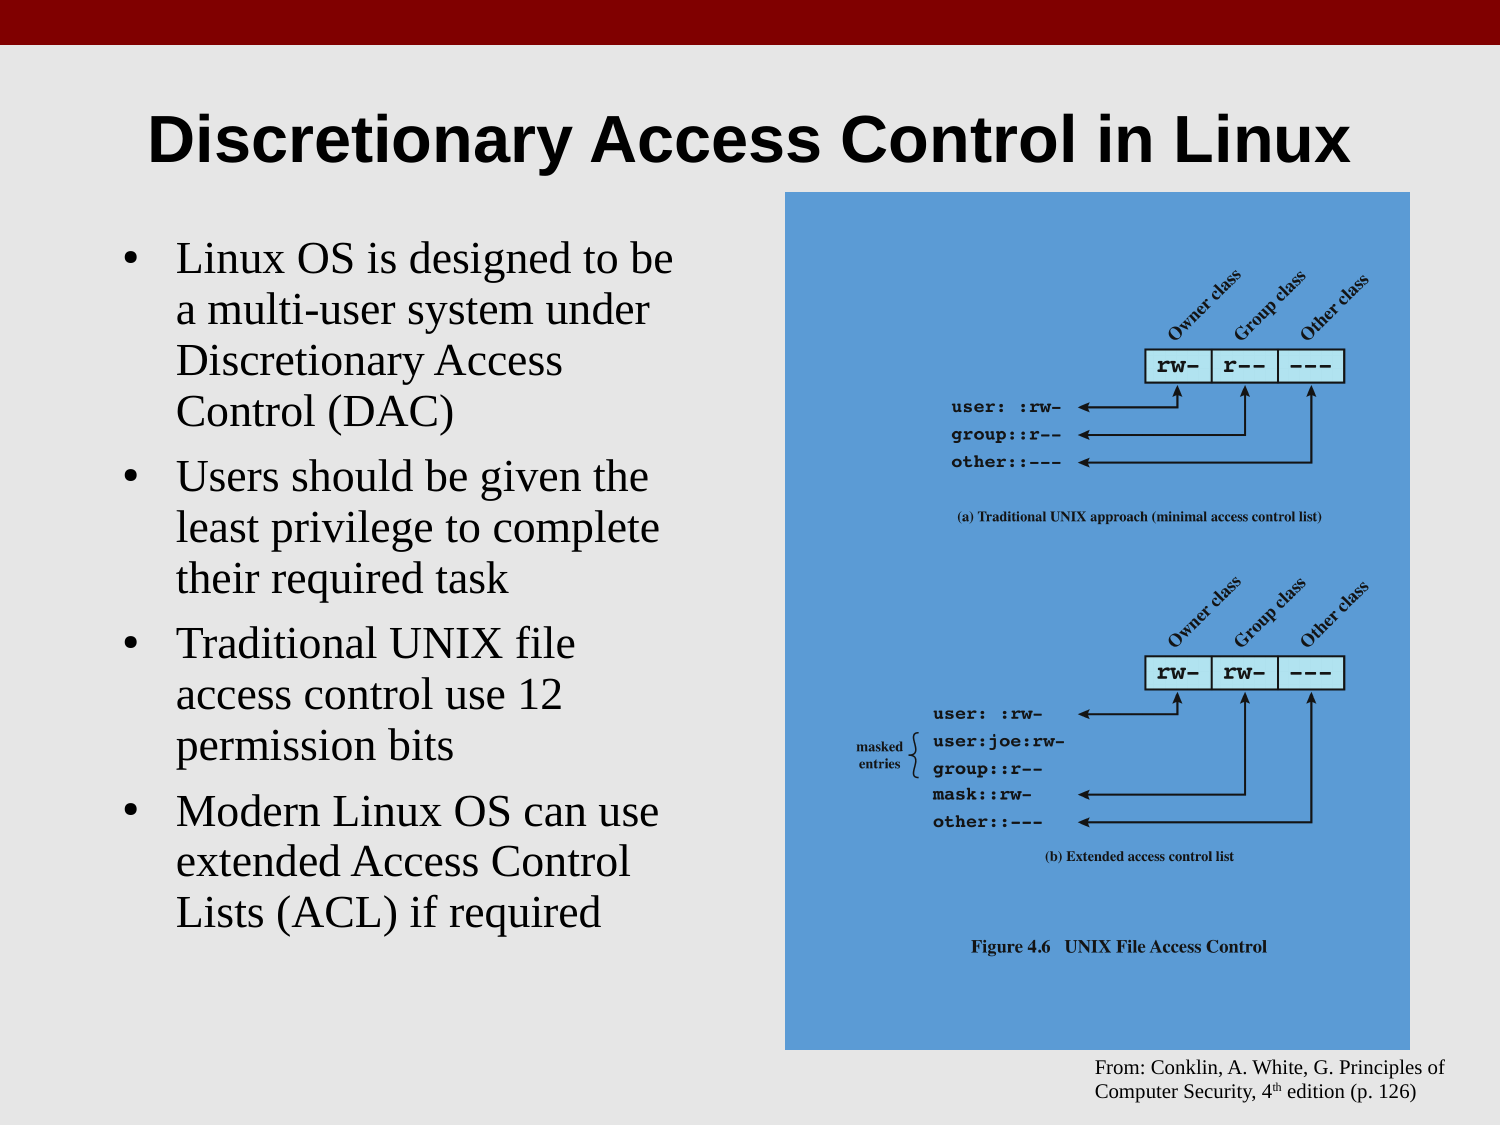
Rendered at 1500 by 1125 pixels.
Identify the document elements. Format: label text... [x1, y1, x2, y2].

text_box From: Conklin, A. White, G. Principles of Computer Security, 4th edition (p. 126) [1080, 1049, 1471, 1111]
list Linux OS is designed to be a multi-user system under Discretionary Access Control (DAC) Users should be given the least privilege to complete their required task Traditional UNIX file access control use 12 permission bits Modern Linux OS can use extended Access Control Lists (ACL) if required [105, 233, 691, 1102]
picture [785, 192, 1411, 1051]
title Discretionary Access Control in Linux [75, 45, 1425, 234]
